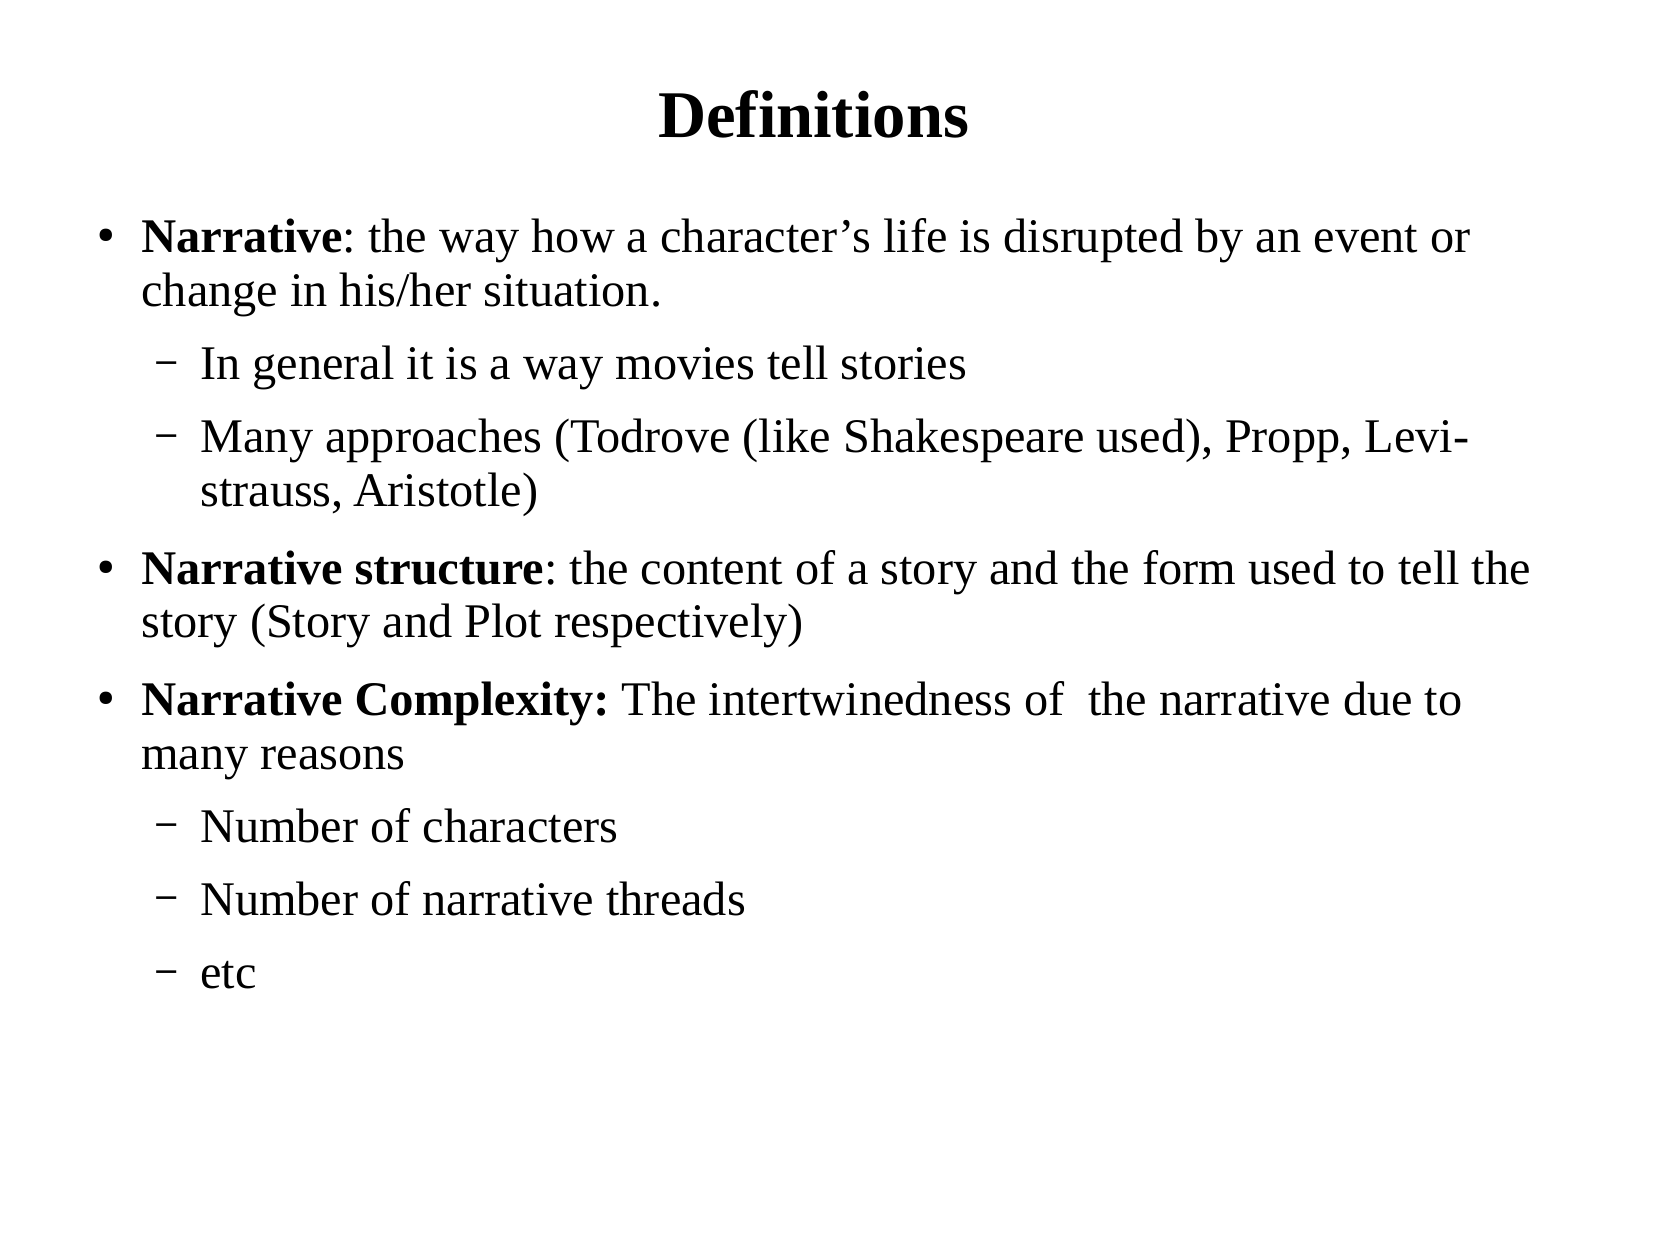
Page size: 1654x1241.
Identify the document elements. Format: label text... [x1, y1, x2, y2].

list Narrative: the way how a character’s life is disrupted by an event or change in his/her situation. In general it is a way movies tell stories Many approaches (Todrove (like Shakespeare used), Propp, Levi-strauss, Aristotle) Narrative structure: the content of a story and the form used to tell the story (Story and Plot respectively) Narrative Complexity: The intertwinedness of the narrative due to many reasons Number of characters Number of narrative threads etc [82, 210, 1571, 1010]
title Definitions [82, 30, 1571, 181]
